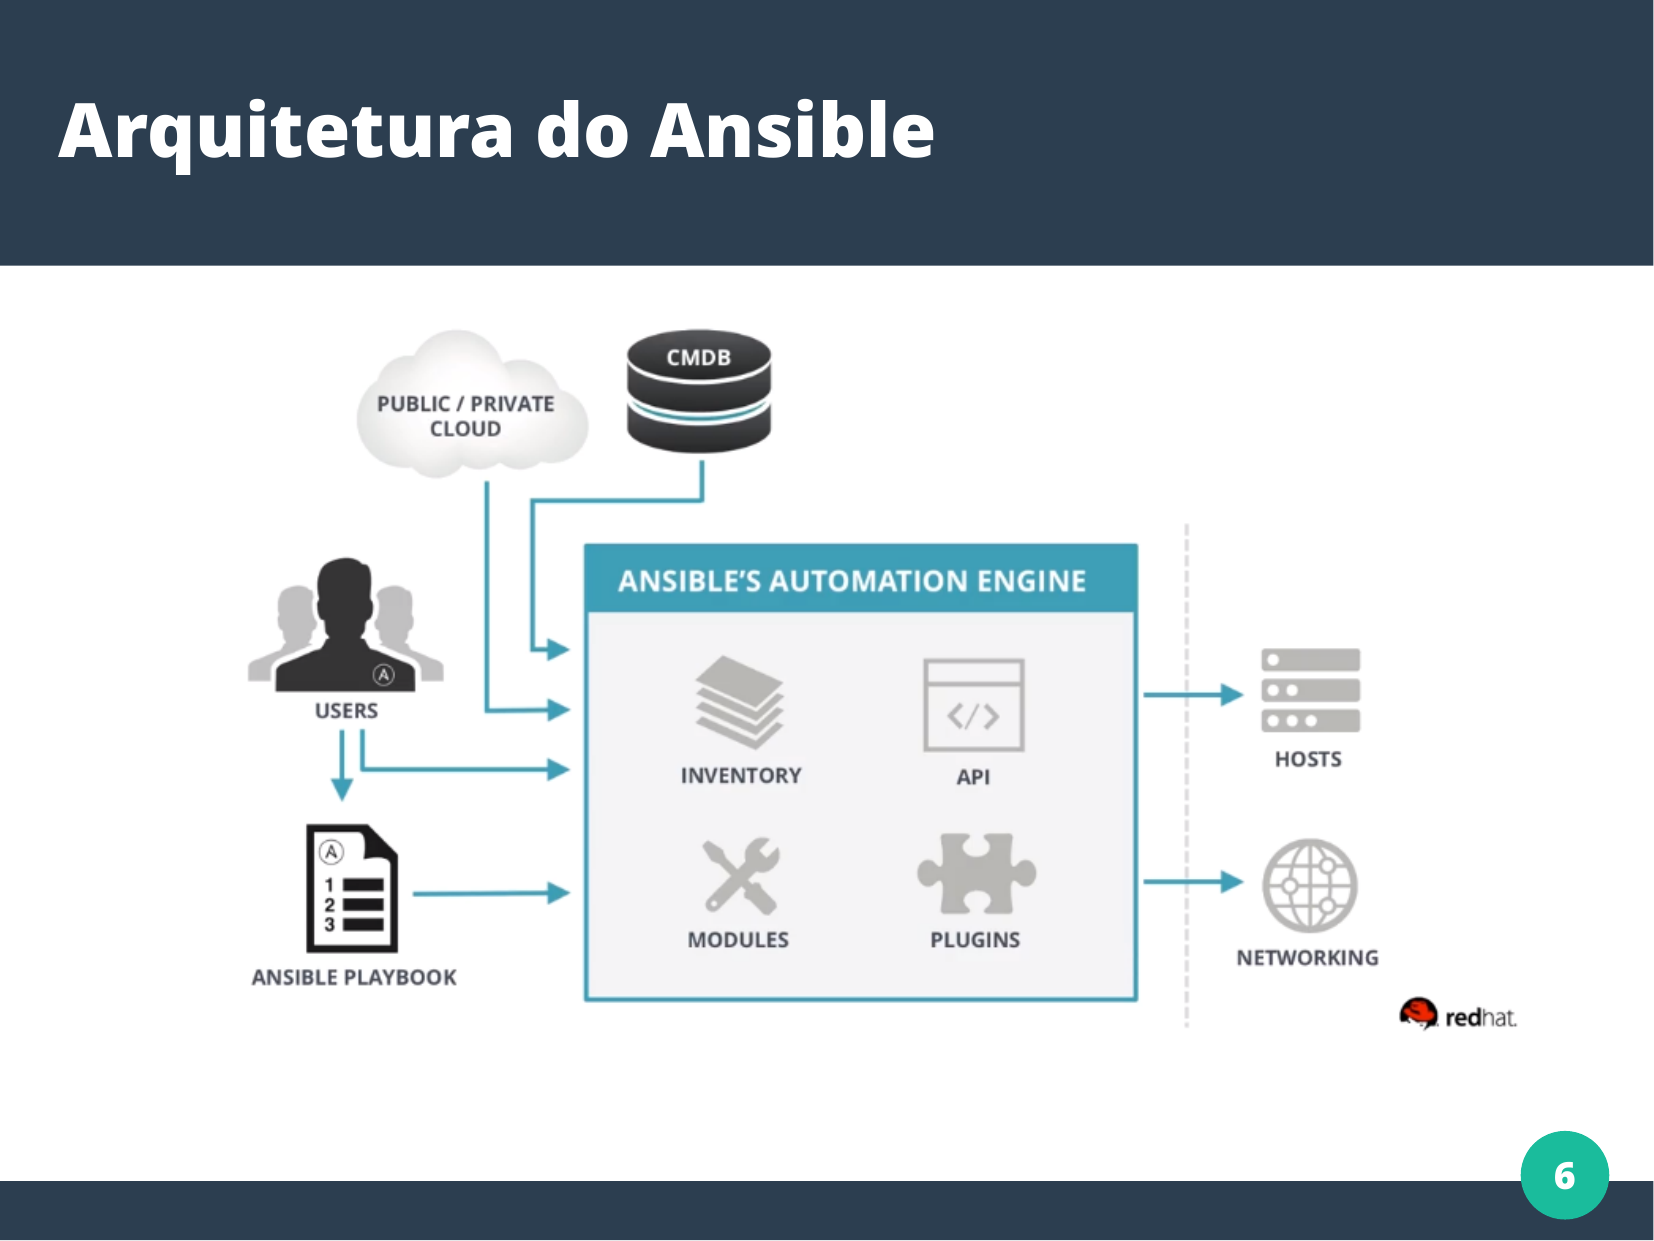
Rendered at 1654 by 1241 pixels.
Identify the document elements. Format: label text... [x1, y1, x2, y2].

picture [65, 318, 1548, 1052]
title Arquitetura do Ansible [59, 49, 1595, 207]
